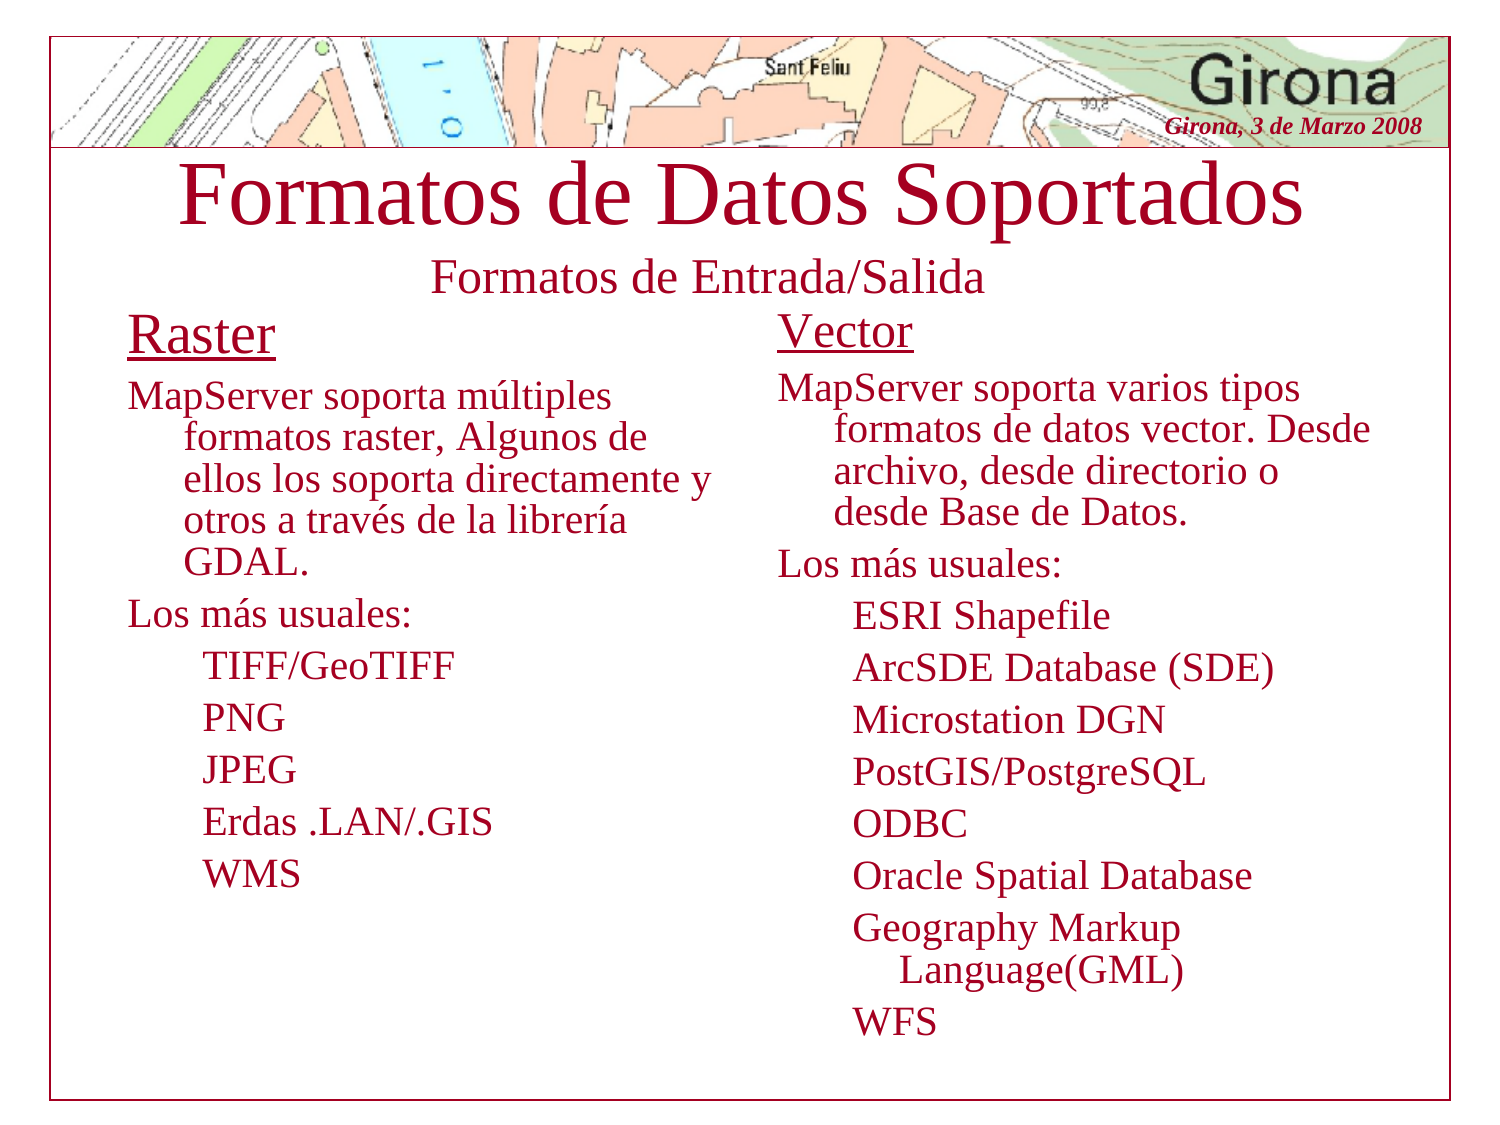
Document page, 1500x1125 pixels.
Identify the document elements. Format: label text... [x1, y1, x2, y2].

picture [51, 37, 1448, 147]
picture [1310, 120, 1316, 131]
list Vector MapServer soporta varios tipos formatos de datos vector. Desde archivo, desde directorio o desde Base de Datos. Los más usuales: ESRI Shapefile ArcSDE Database (SDE) Microstation DGN PostGIS/PostgreSQL ODBC Oracle Spatial Database Geography Markup Language(GML) WFS [762, 299, 1388, 1104]
title Formatos de Datos Soportados [111, 131, 1374, 257]
picture [1338, 124, 1348, 131]
list Raster MapServer soporta múltiples formatos raster, Algunos de ellos los soporta directamente y otros a través de la librería GDAL. Los más usuales: TIFF/GeoTIFF PNG JPEG Erdas .LAN/.GIS WMS [112, 299, 738, 1002]
text_box Formatos de Entrada/Salida [379, 240, 1038, 312]
